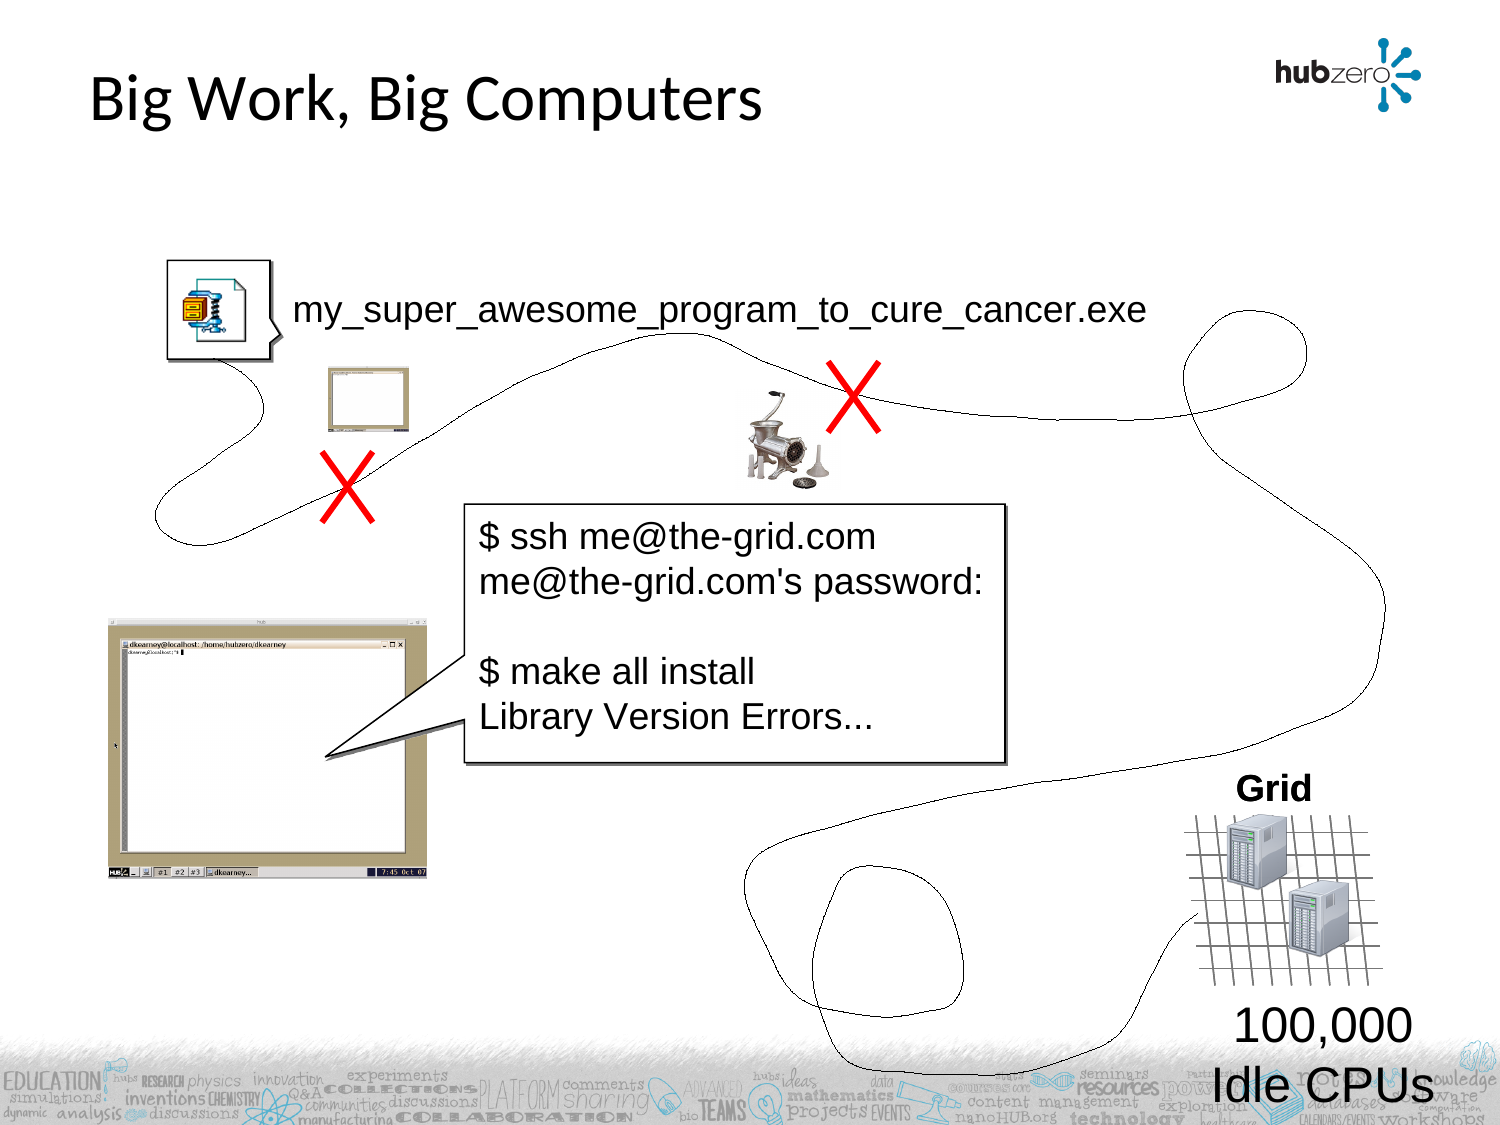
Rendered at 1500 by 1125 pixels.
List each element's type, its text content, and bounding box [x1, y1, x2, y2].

picture [735, 389, 841, 490]
title Big Work, Big Computers [75, 44, 1425, 144]
picture [328, 366, 409, 432]
picture [108, 618, 427, 879]
picture [0, 1034, 1500, 1125]
text_box my_super_awesome_program_to_cure_cancer.exe [277, 277, 1160, 338]
picture [1272, 35, 1424, 44]
text_box Grid [1221, 756, 1328, 817]
text_box [167, 260, 277, 360]
text_box 100,000 Idle CPUs [1195, 985, 1451, 1121]
picture [1215, 811, 1373, 960]
picture [175, 271, 253, 350]
text_box $ ssh me@the-grid.com me@the-grid.com's password: $ make all install Library Version Errors... [325, 504, 1006, 763]
